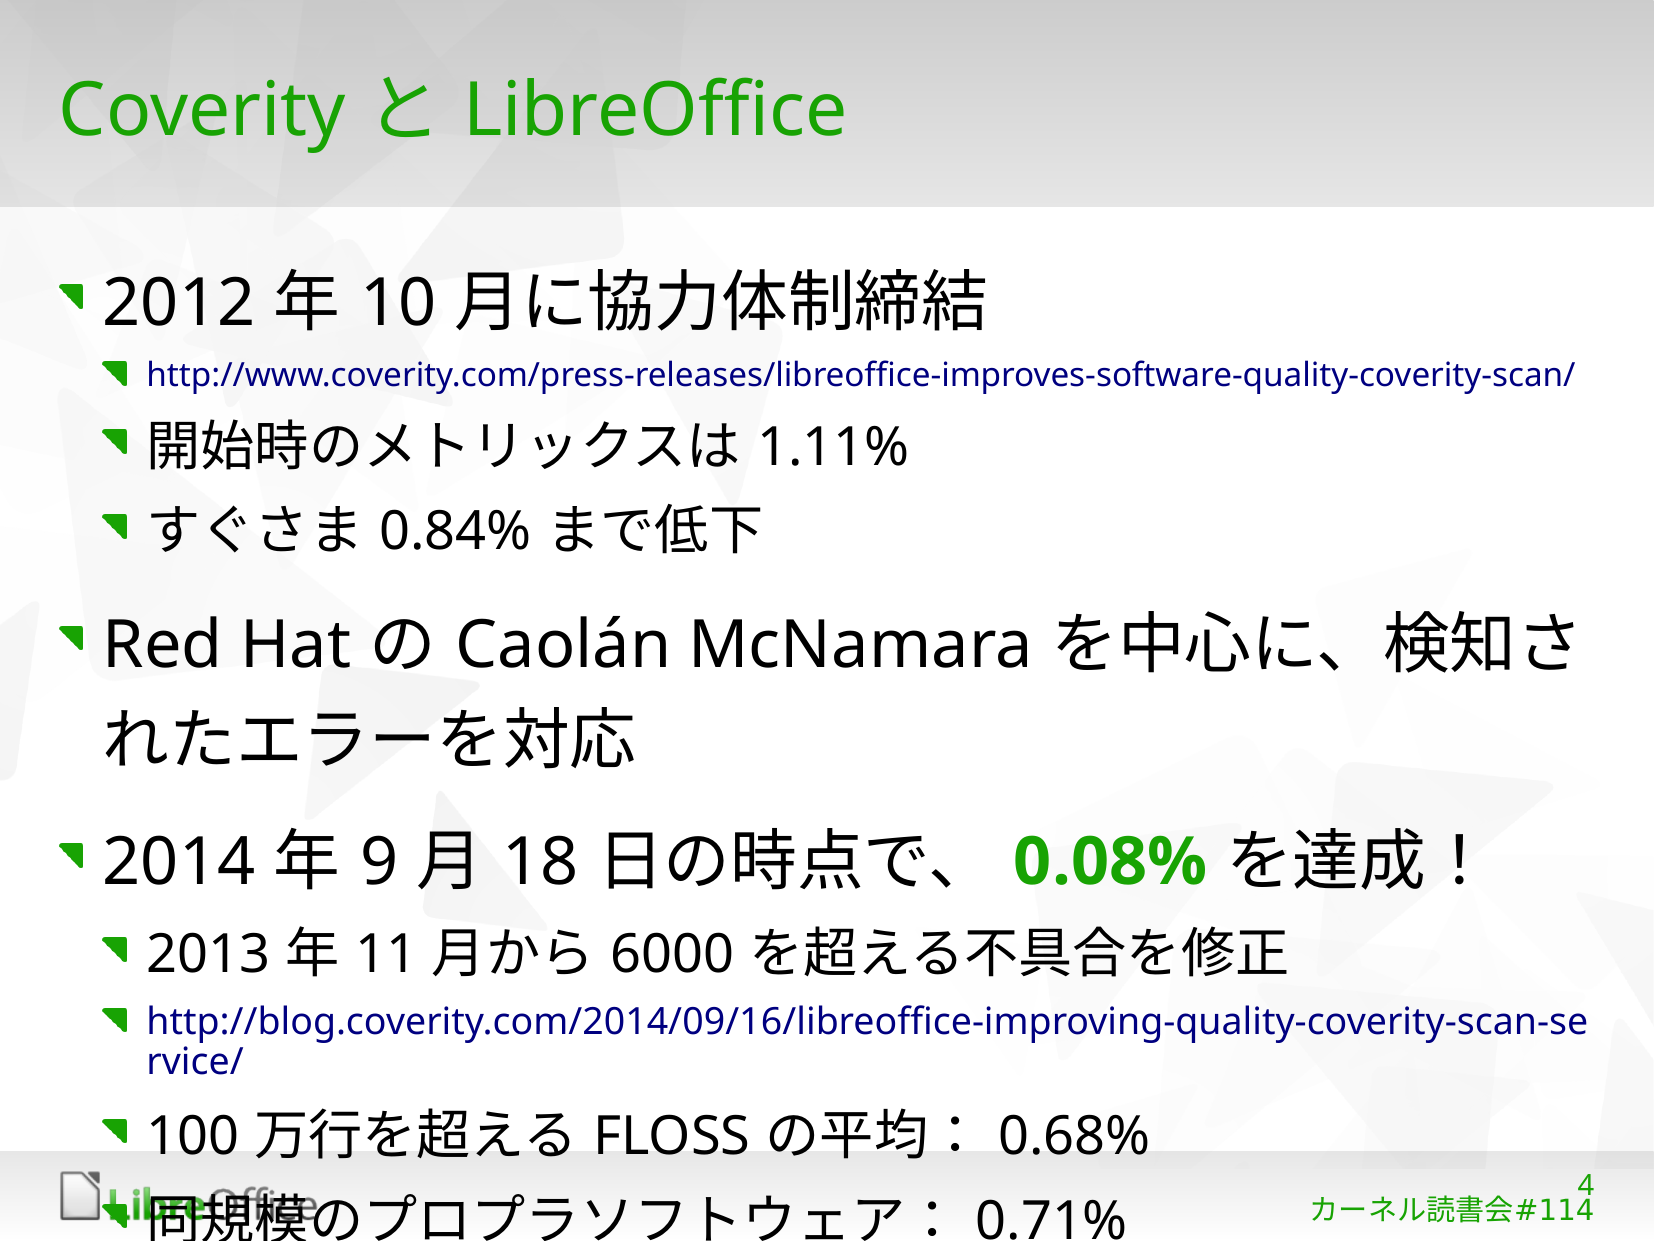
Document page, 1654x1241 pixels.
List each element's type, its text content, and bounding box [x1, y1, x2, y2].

picture [228, 1226, 239, 1240]
picture [230, 1217, 245, 1222]
picture [155, 1200, 191, 1240]
picture [0, 0, 783, 931]
picture [318, 1204, 335, 1232]
picture [41, 1152, 337, 1240]
picture [915, 1121, 921, 1154]
picture [915, 548, 1654, 1169]
picture [230, 1208, 245, 1213]
picture [102, 1119, 127, 1143]
picture [283, 1232, 296, 1240]
title CoverityとLibreOffice [59, 29, 1595, 178]
list 2012年10月に協力体制締結 http://www.coverity.com/press-releases/libreoffice-improves-software-quality-coverity-scan/ 開始時のメトリックスは1.11% すぐさま0.84%まで低下 Red HatのCaolán McNamaraを中心に、検知されたエラーを対応 2014年9月18日の時点で、0.08%を達成！ 2013年11月から6000を超える不具合を修正 http://blog.coverity.com/2014/09/16/libreoffice-improving-quality-coverity-scan-service/ 100万行を超えるFLOSSの平均：0.68% 同規模のプロプラソフトウェア：0.71% [59, 248, 1595, 1088]
picture [230, 1199, 245, 1205]
picture [280, 1216, 298, 1220]
